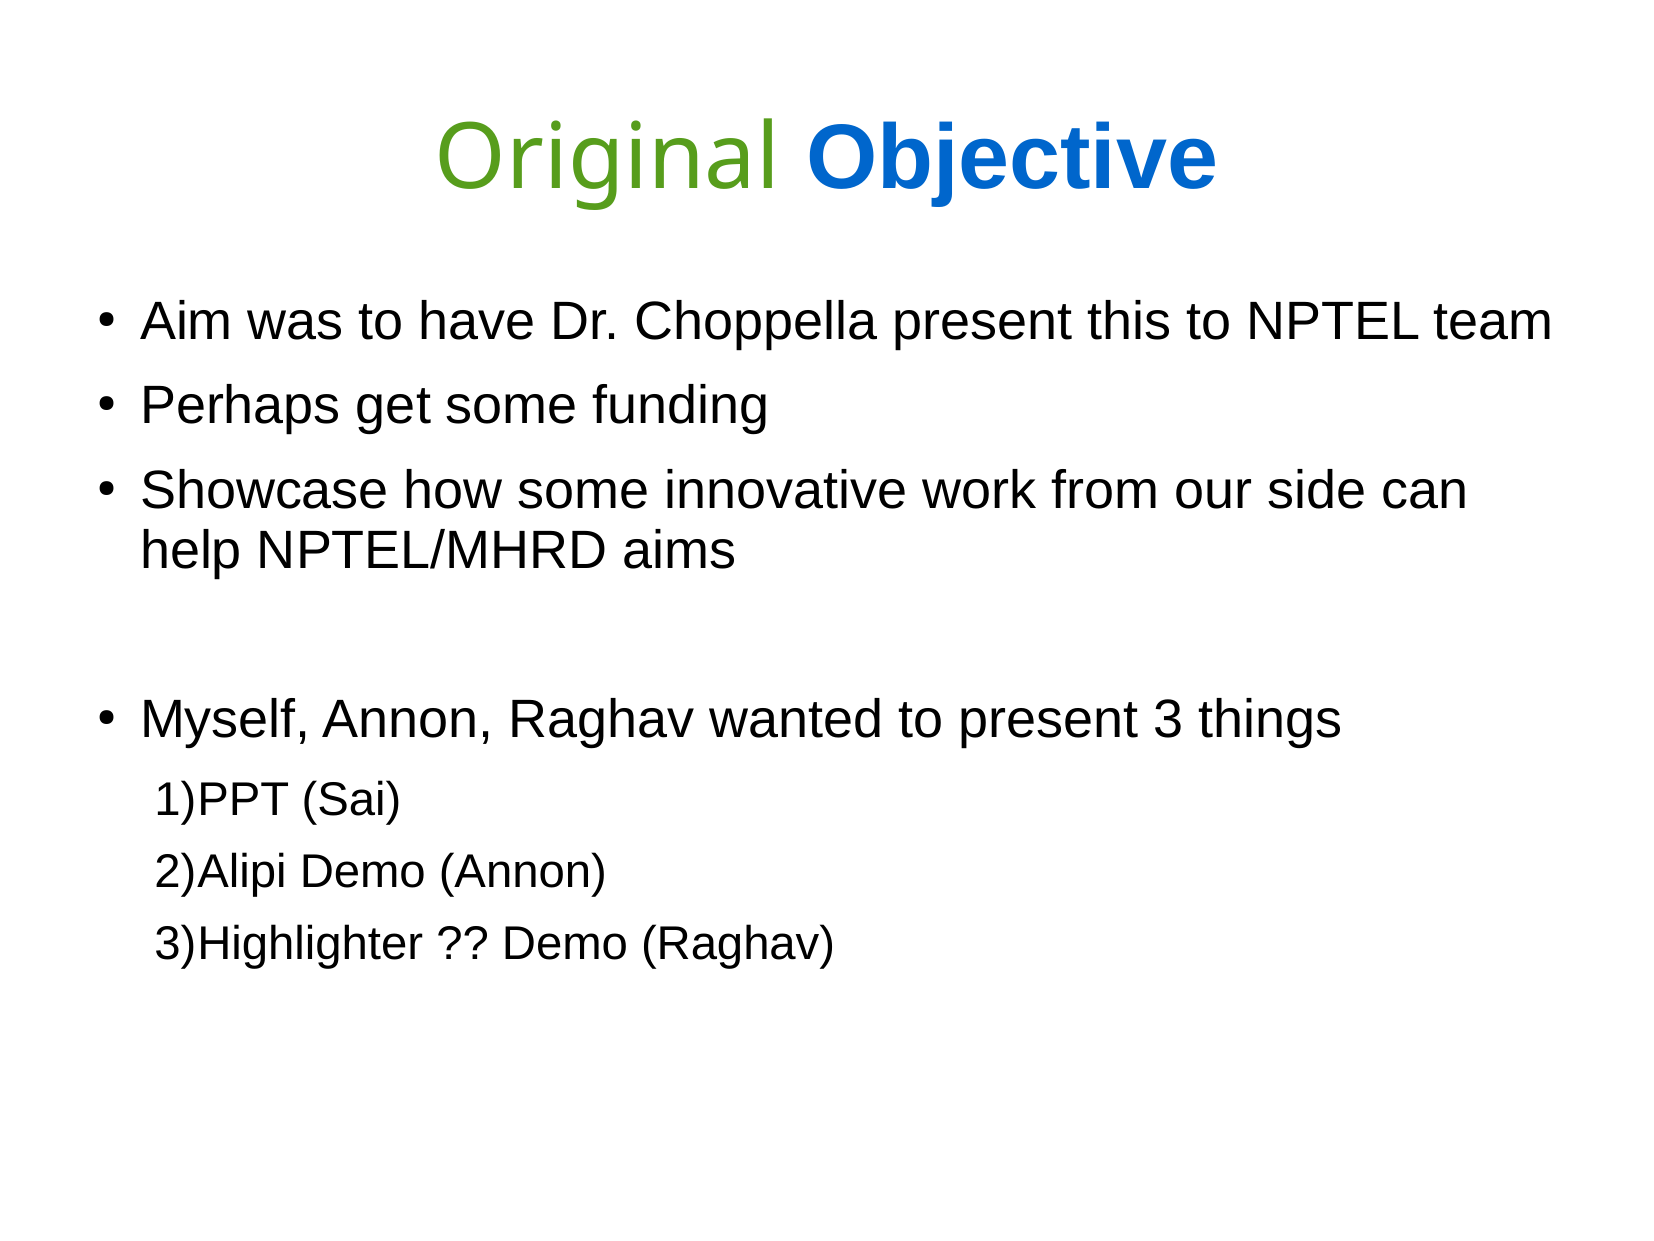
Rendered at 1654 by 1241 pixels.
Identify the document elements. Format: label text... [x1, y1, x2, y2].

title Original Objective [82, 49, 1571, 257]
list Aim was to have Dr. Choppella present this to NPTEL team Perhaps get some funding Showcase how some innovative work from our side can help NPTEL/MHRD aims Myself, Annon, Raghav wanted to present 3 things PPT (Sai) Alipi Demo (Annon) Highlighter ?? Demo (Raghav) [82, 290, 1571, 1010]
